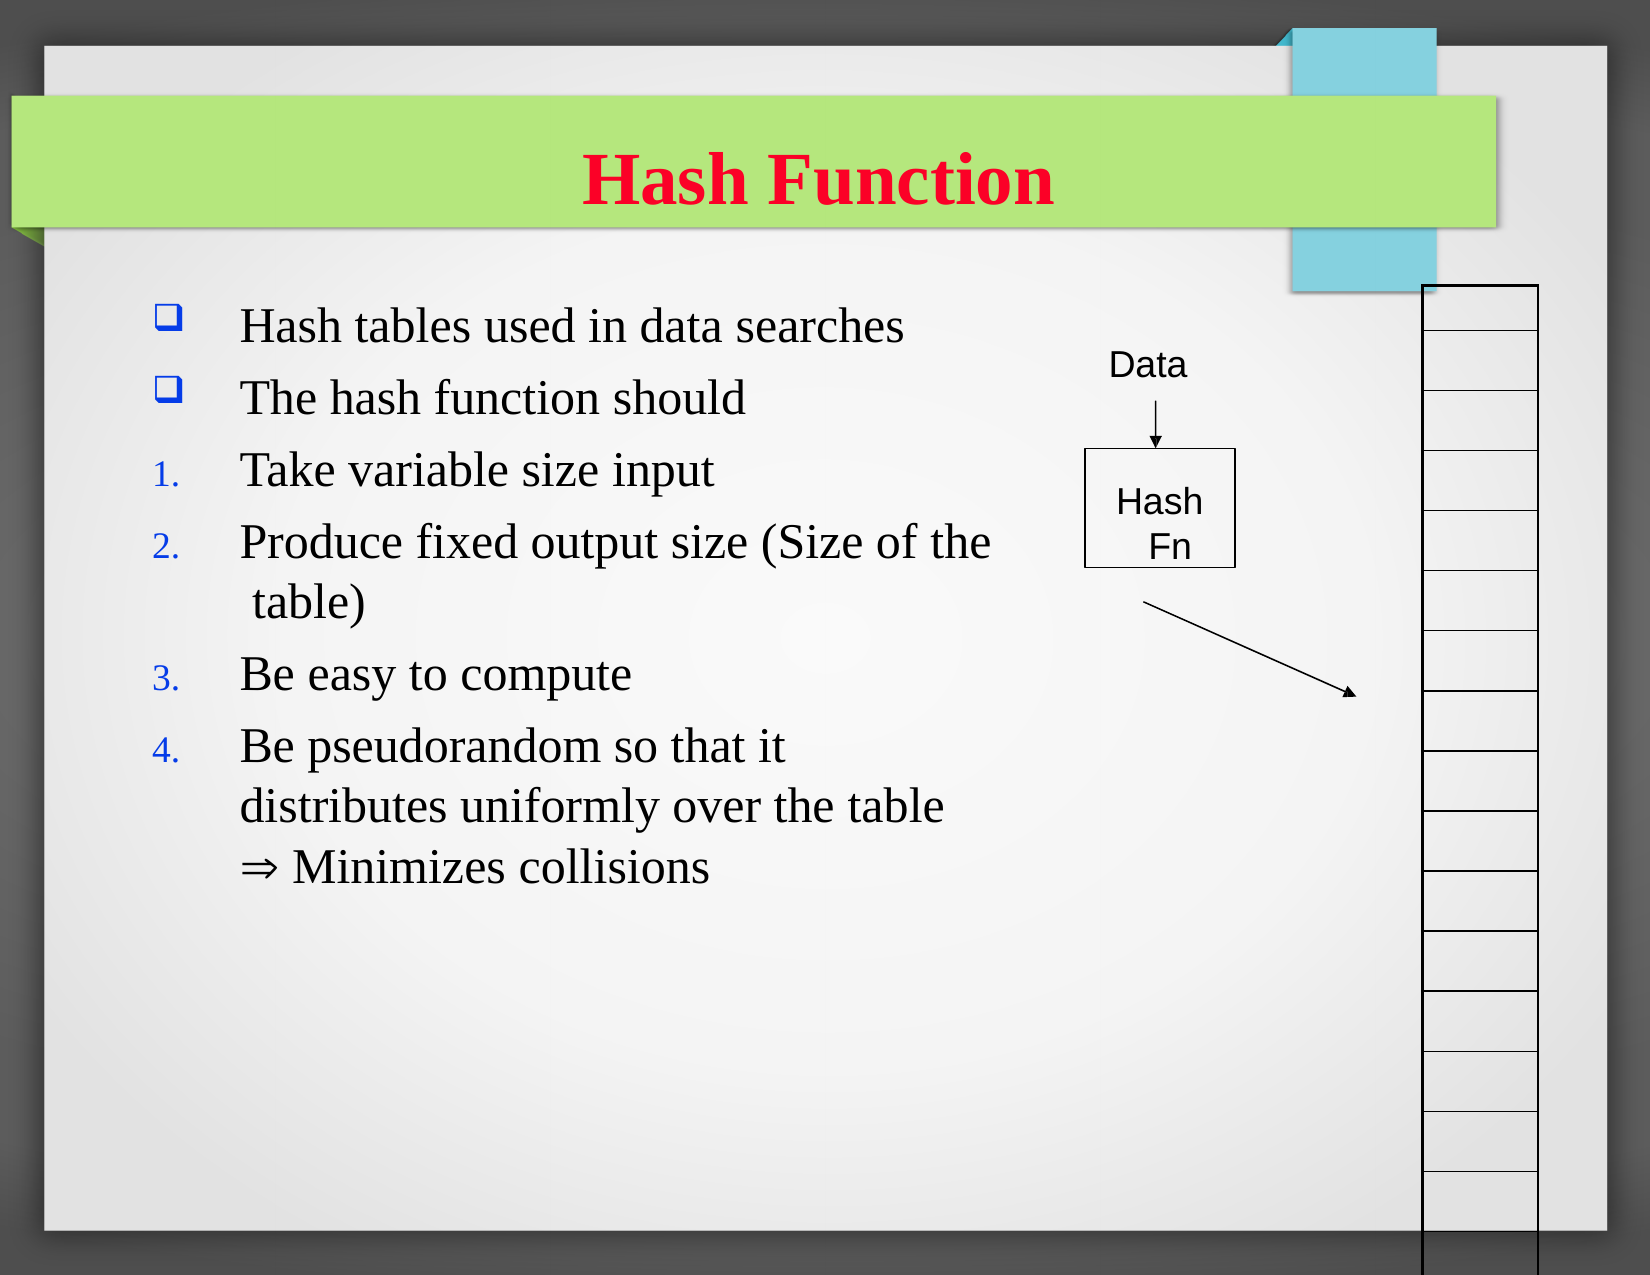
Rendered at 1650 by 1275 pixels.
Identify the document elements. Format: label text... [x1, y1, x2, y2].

table_cell [1424, 391, 1537, 450]
table_cell [1424, 331, 1537, 390]
table_cell [1424, 571, 1537, 630]
table_cell [1424, 451, 1537, 510]
picture [0, 0, 1650, 1275]
text_box Hash tables used in data searches The hash function should Take variable size input Produce fixed output size (Size of the table) Be easy to compute Be pseudorandom so that it distributes uniformly over the table  Minimizes collisions [150, 278, 994, 894]
text_box Data [1106, 338, 1190, 386]
table_cell [1424, 992, 1537, 1051]
table_cell [1424, 1112, 1537, 1171]
text_box [1149, 400, 1162, 449]
table_cell [1424, 812, 1537, 870]
table_cell [1424, 1172, 1537, 1231]
table_header [1424, 287, 1537, 330]
table_cell [1424, 511, 1537, 570]
table_cell [1424, 872, 1537, 930]
table_cell [1424, 1232, 1537, 1275]
table_cell [1424, 752, 1537, 810]
text_box [1143, 601, 1357, 698]
text_box Hash Fn [1084, 448, 1235, 568]
table_cell [1424, 1052, 1537, 1111]
table_cell [1424, 631, 1537, 690]
title Hash Function [580, 127, 1058, 343]
table_cell [1424, 692, 1537, 750]
table_cell [1424, 932, 1537, 990]
